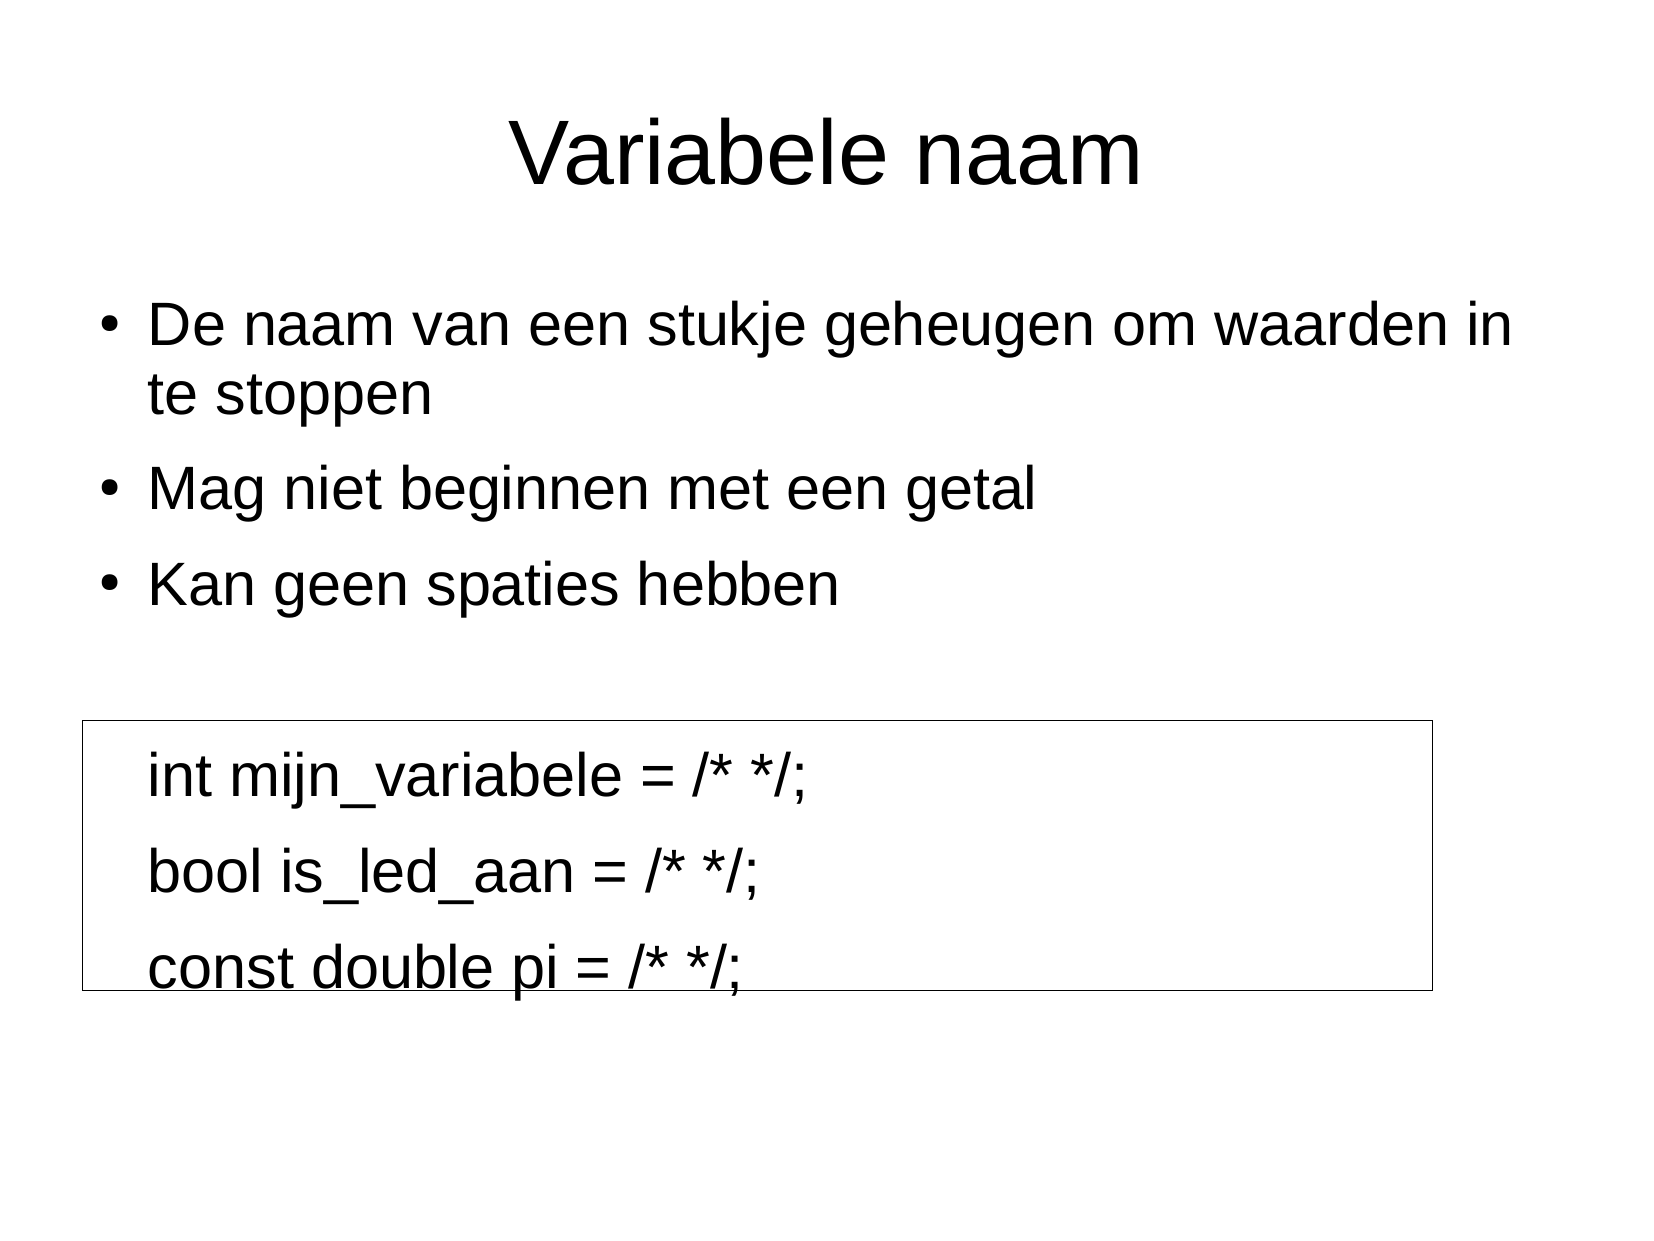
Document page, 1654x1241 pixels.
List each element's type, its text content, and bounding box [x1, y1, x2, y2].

title Variabele naam [82, 49, 1571, 257]
list De naam van een stukje geheugen om waarden in te stoppen Mag niet beginnen met een getal Kan geen spaties hebben int mijn_variabele = /* */; bool is_led_aan = /* */; const double pi = /* */; [82, 290, 1571, 1010]
list De naam van een stukje geheugen om waarden in te stoppen Mag niet beginnen met een getal Kan geen spaties hebben int mijn_variabele = /* */; bool is_led_aan = /* */; const double pi = /* */; [83, 721, 1432, 990]
